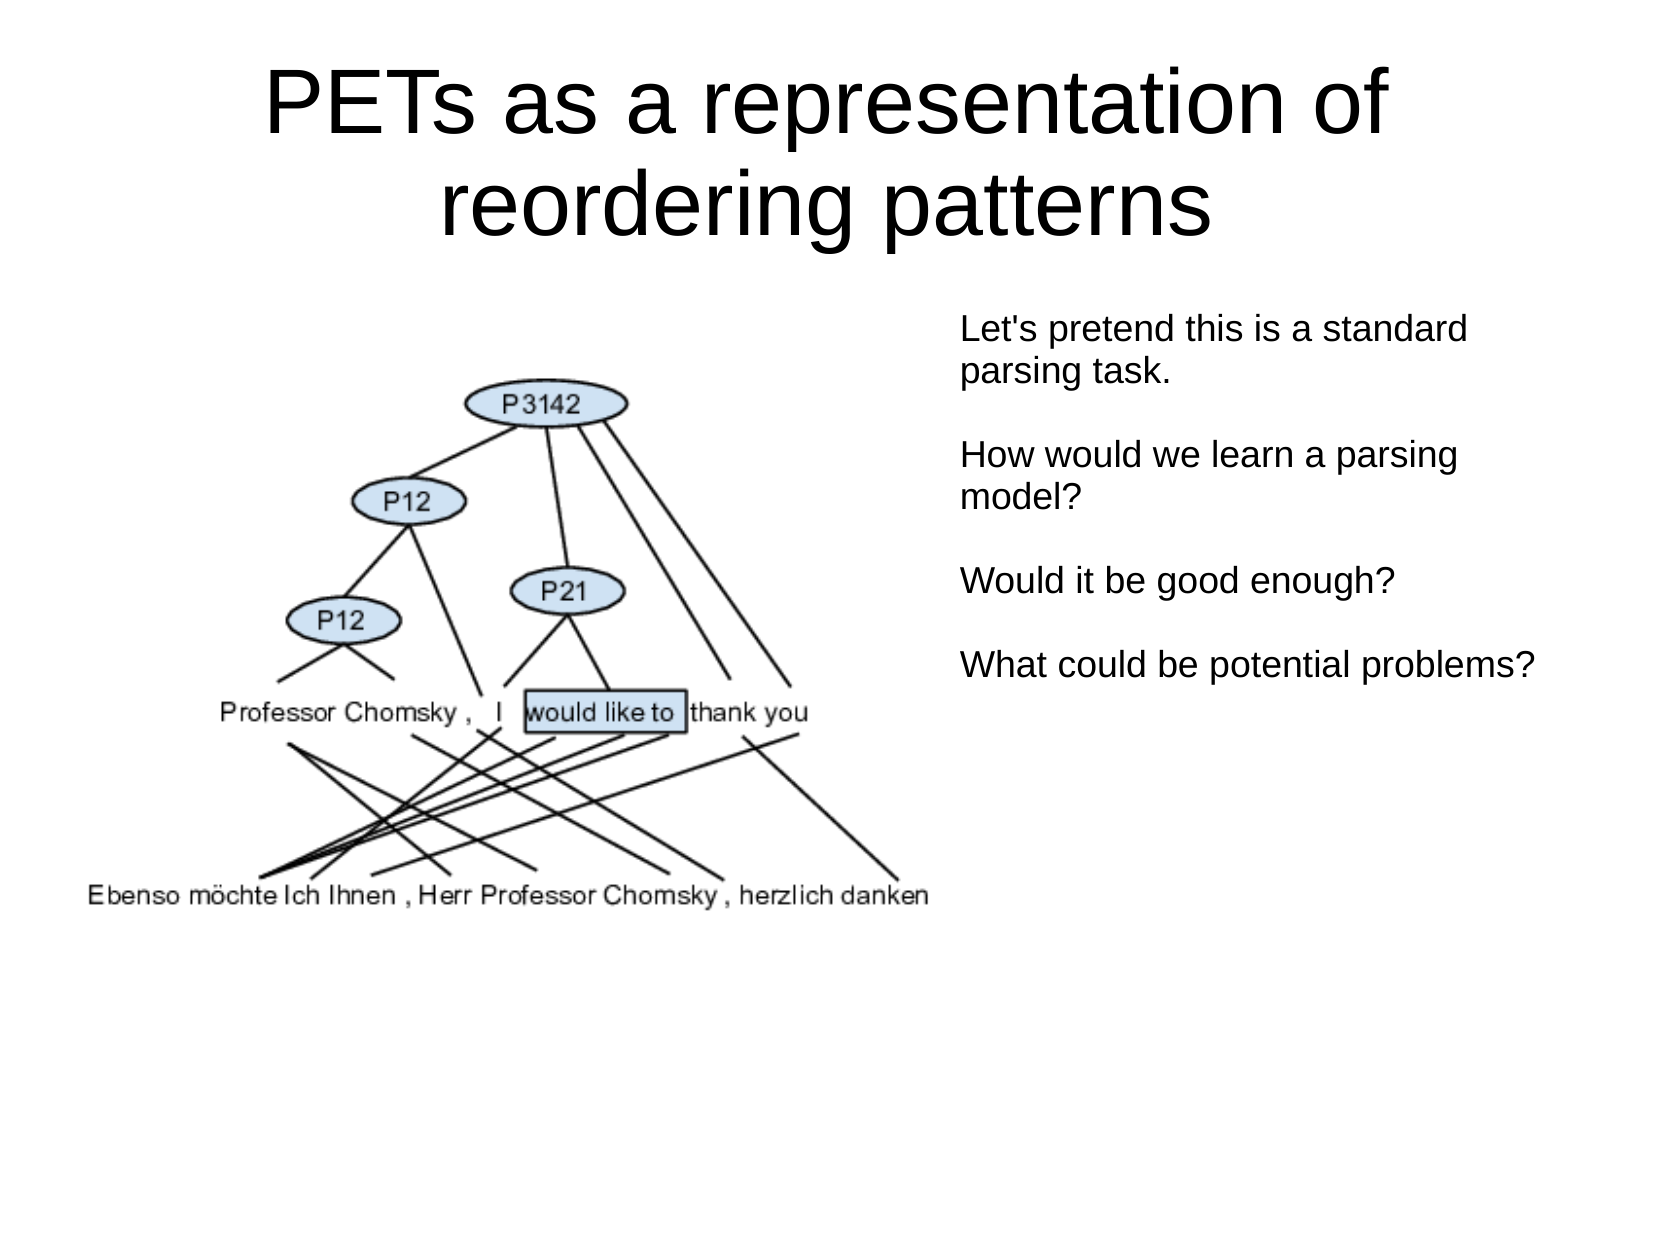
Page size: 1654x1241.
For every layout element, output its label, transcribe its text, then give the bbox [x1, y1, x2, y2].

picture [80, 344, 945, 931]
text_box Let's pretend this is a standard parsing task. How would we learn a parsing model? Would it be good enough? What could be potential problems? [945, 300, 1573, 1141]
title PETs as a representation of reordering patterns [82, 49, 1571, 257]
